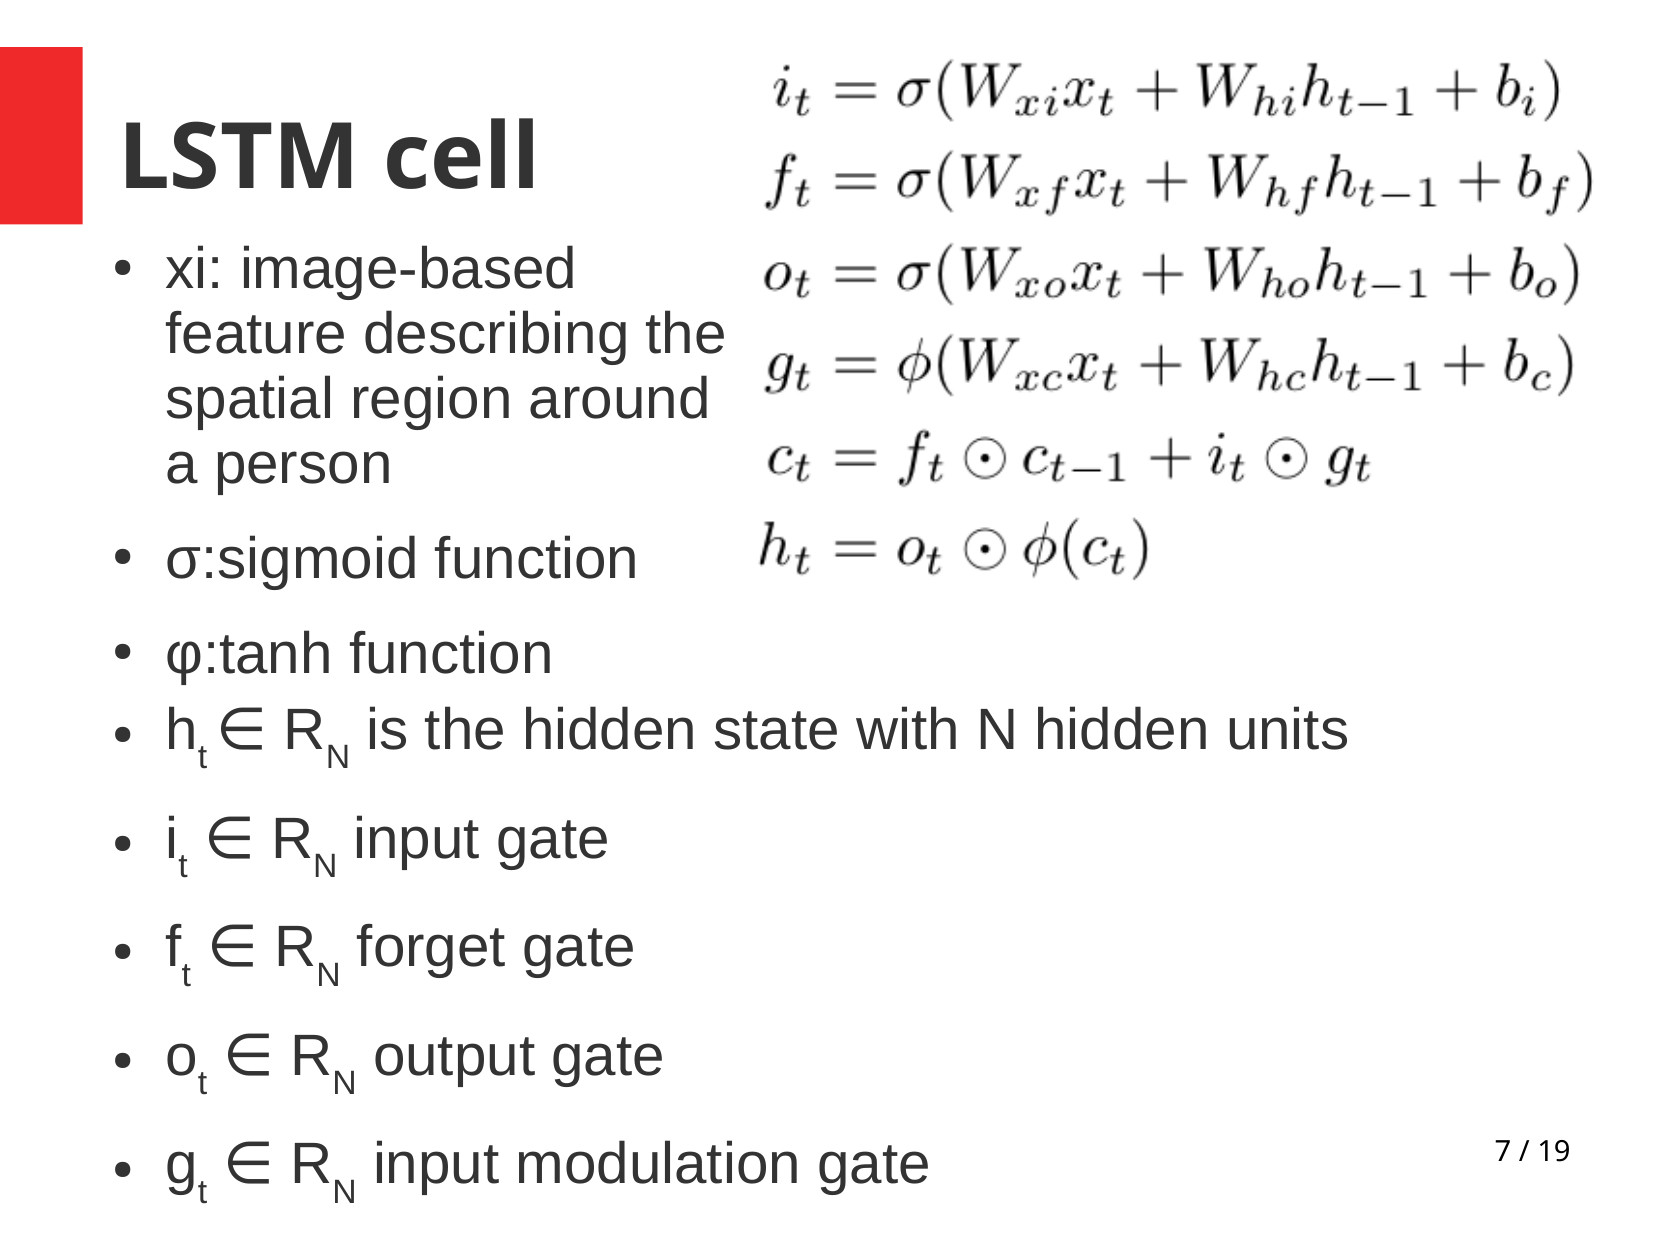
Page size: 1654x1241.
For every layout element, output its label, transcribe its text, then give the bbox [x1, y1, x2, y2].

picture [728, 23, 1642, 617]
title LSTM cell [118, 49, 728, 236]
list xi: image-based feature describing the spatial region around a person σ:sigmoid function φ:tanh function [94, 236, 733, 686]
list ht ∈ RN is the hidden state with N hidden units it ∈ RN input gate ft ∈ RN forget gate ot ∈ RN output gate gt ∈ RN input modulation gate [94, 696, 1548, 1170]
